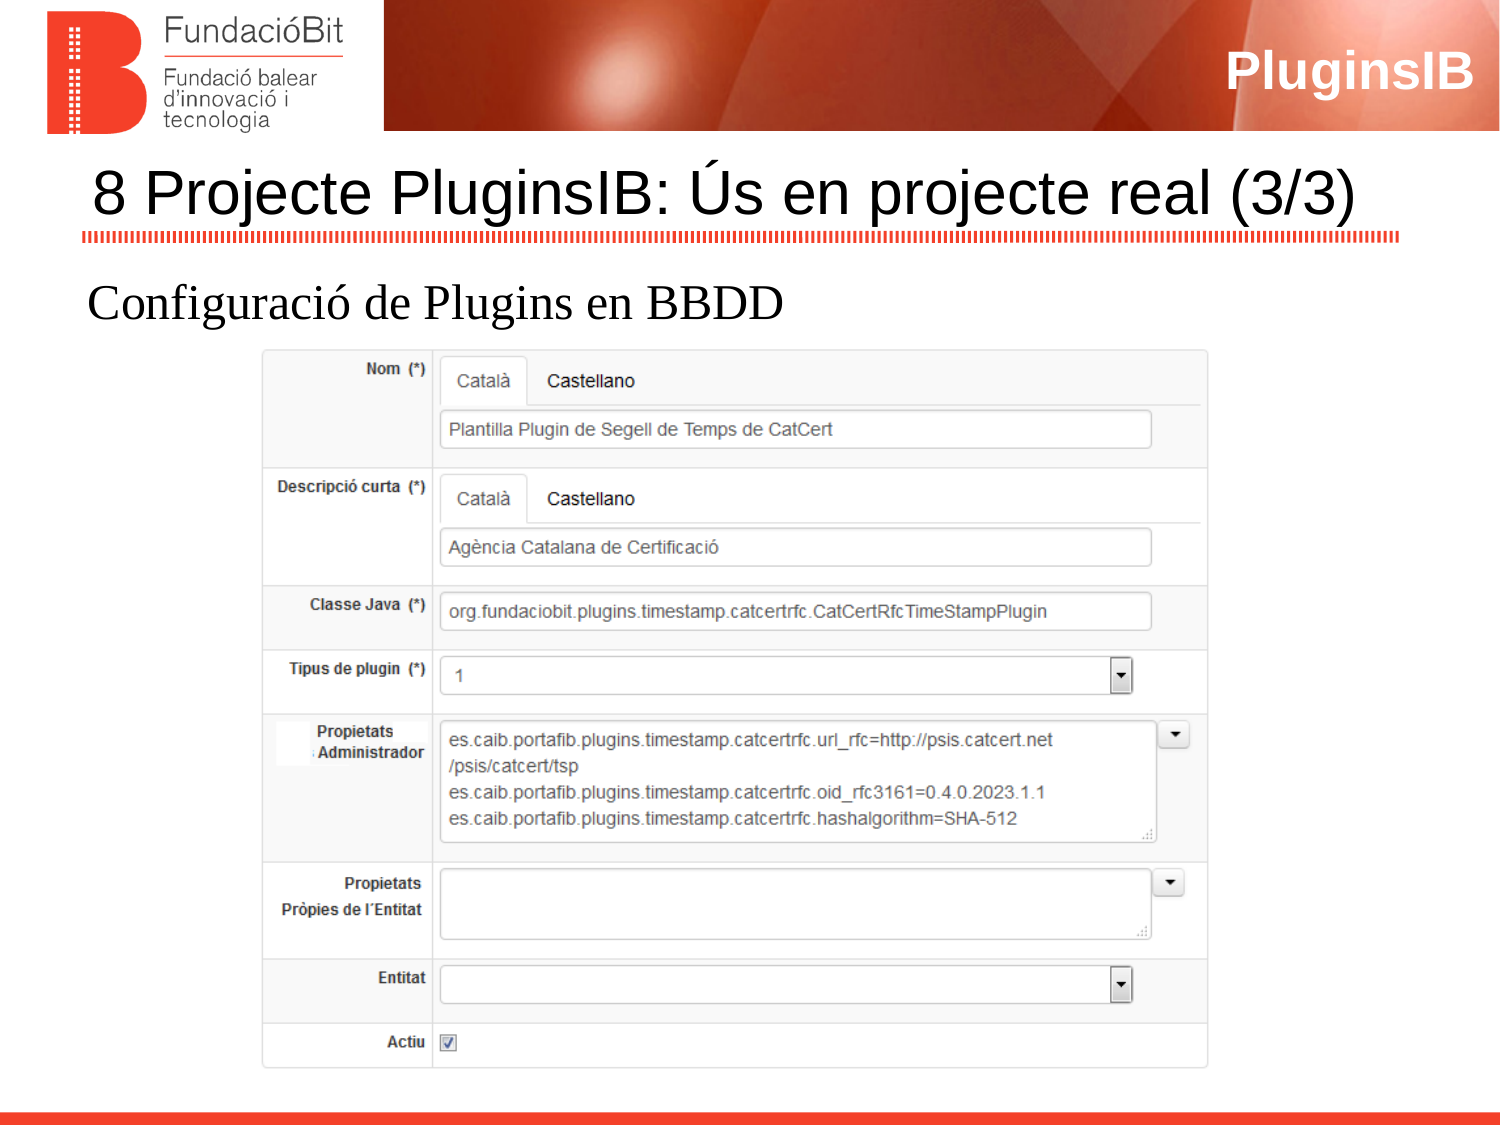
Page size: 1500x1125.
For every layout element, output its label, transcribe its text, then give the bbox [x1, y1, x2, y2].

title PluginsIB [324, 19, 1477, 123]
text_box Configuració de Plugins en BBDD [72, 262, 1295, 697]
list 8 Projecte PluginsIB: Ús en projecte real (3/3) [40, 158, 1426, 237]
picture [383, 0, 1500, 131]
picture [254, 339, 1219, 1079]
picture [47, 11, 343, 134]
